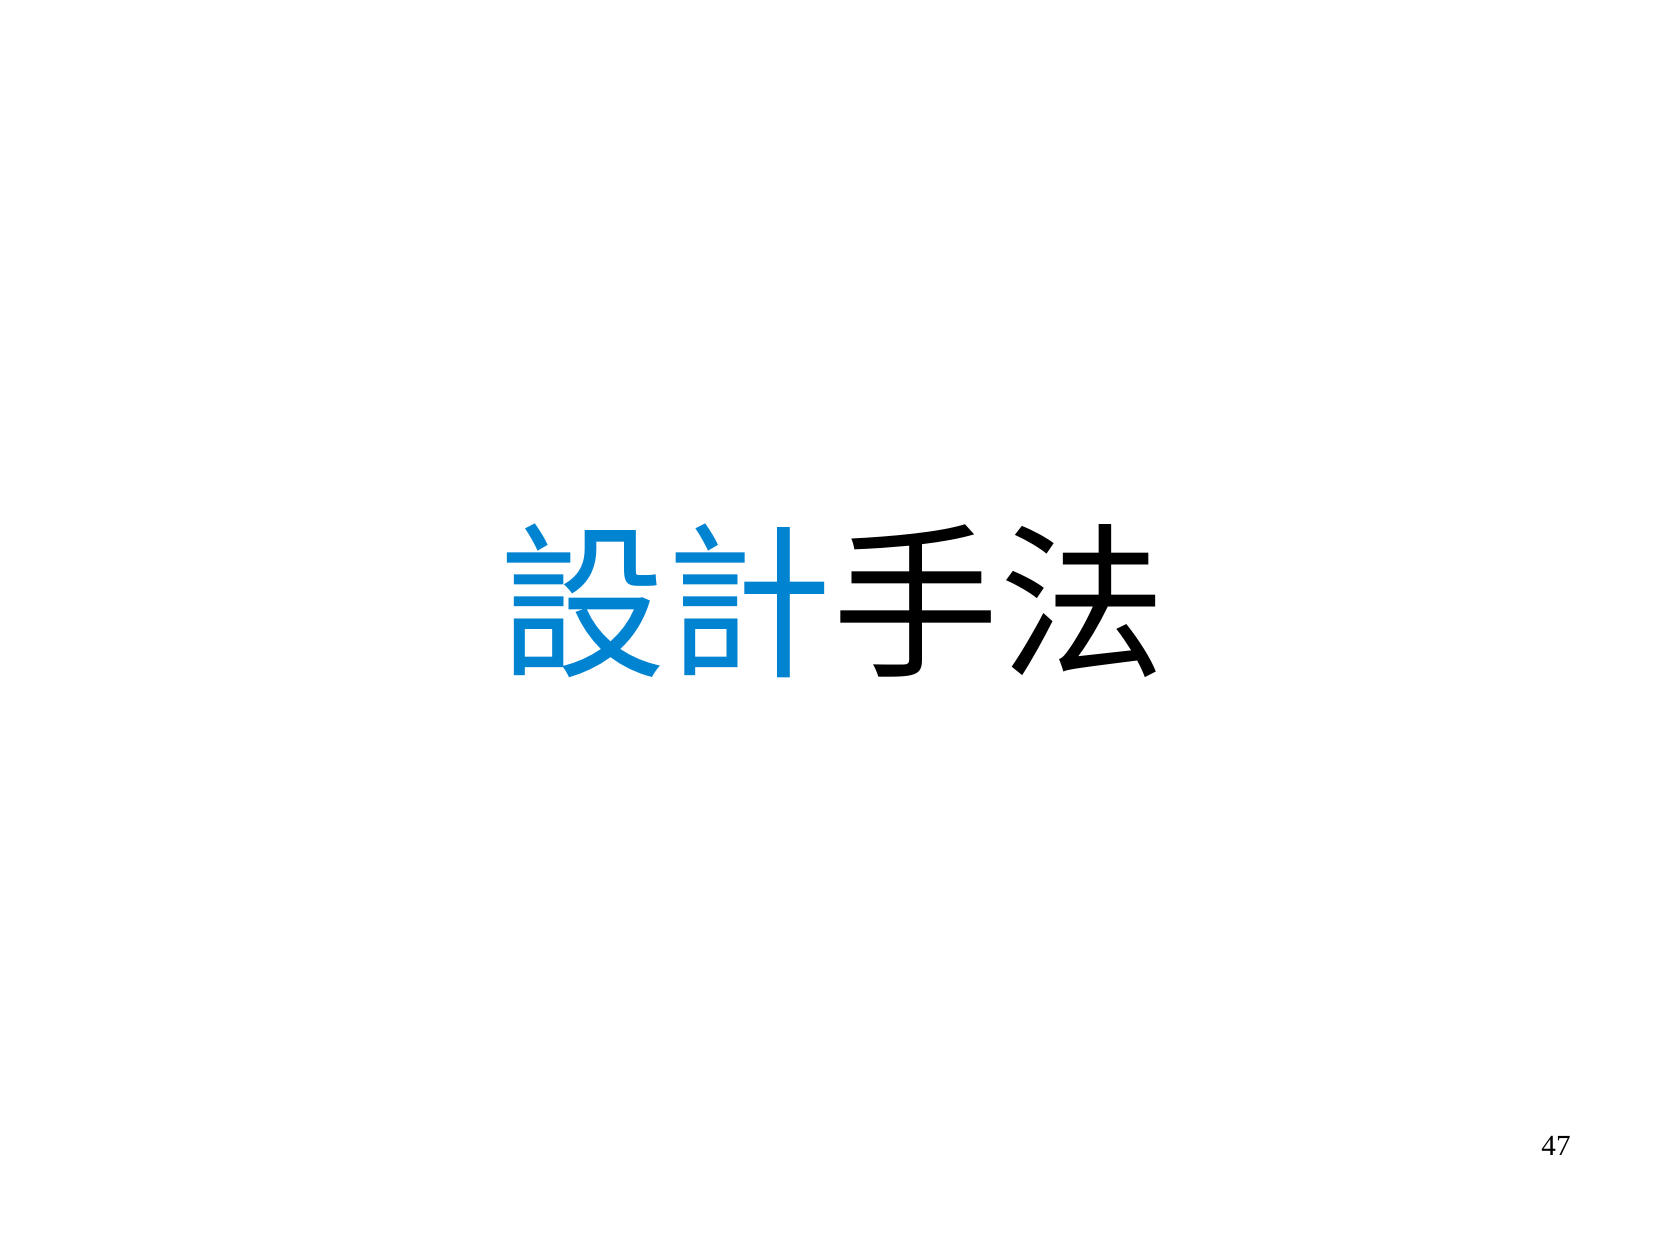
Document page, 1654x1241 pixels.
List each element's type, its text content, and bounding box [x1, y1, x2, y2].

subtitle 設計手法 [88, 77, 1577, 1123]
